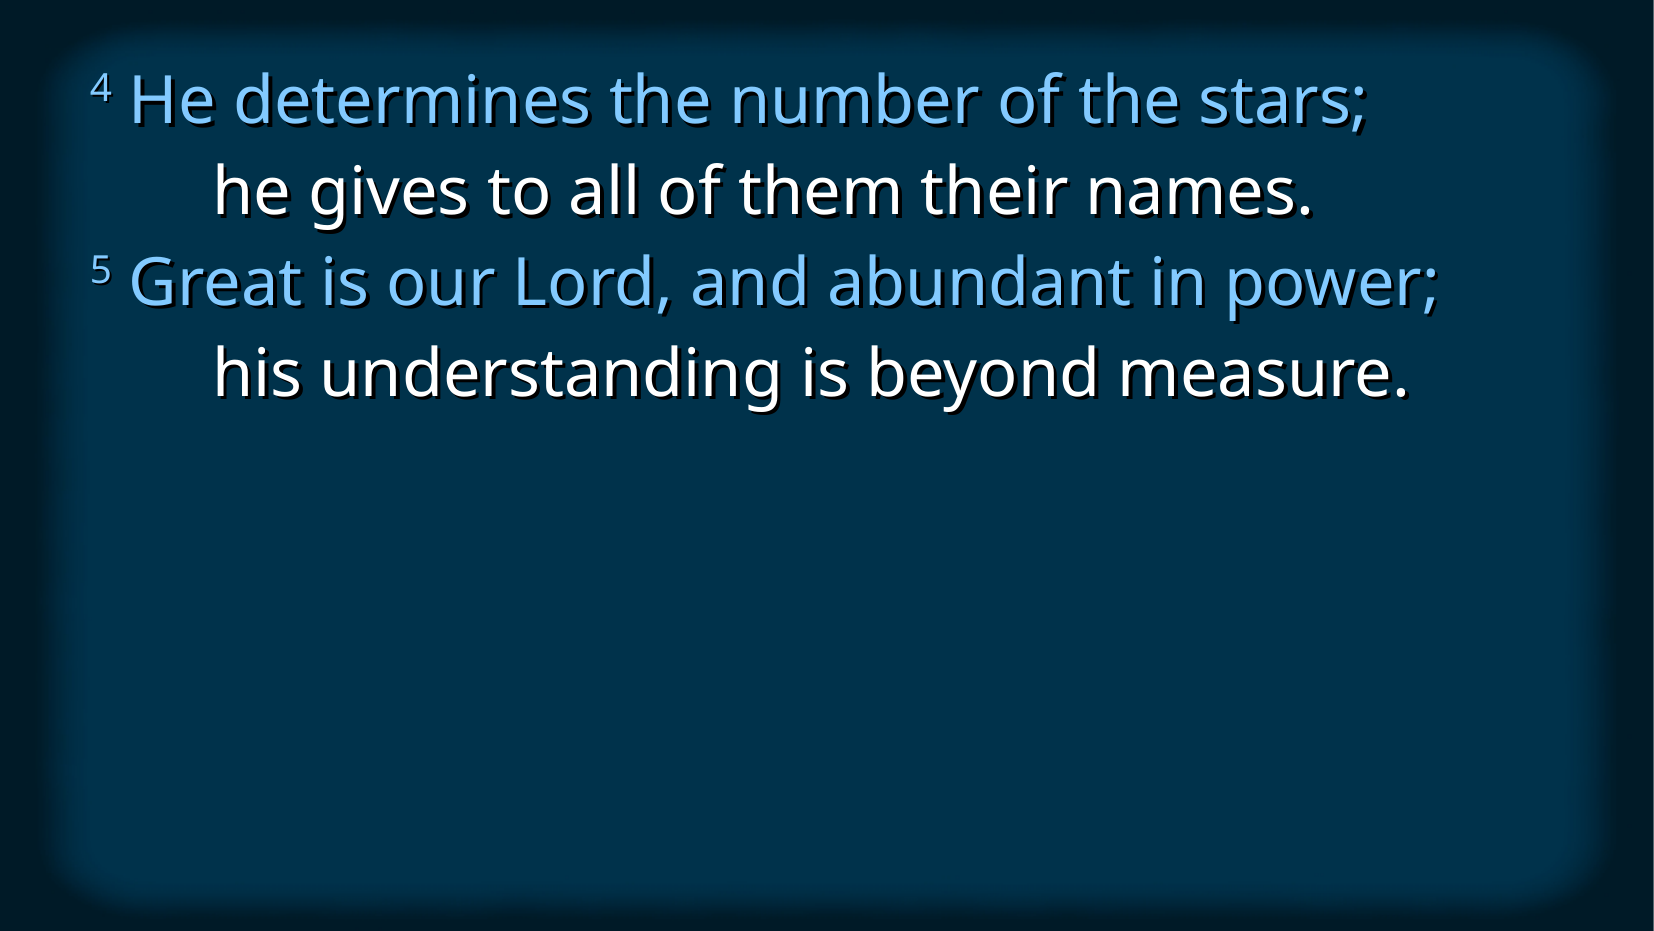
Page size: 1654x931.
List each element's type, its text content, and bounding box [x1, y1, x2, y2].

picture [0, 0, 1654, 931]
text_box 4 He determines the number of the stars; he gives to all of them their names. 5 Great is our Lord, and abundant in power; his understanding is beyond measure. [75, 45, 1591, 415]
